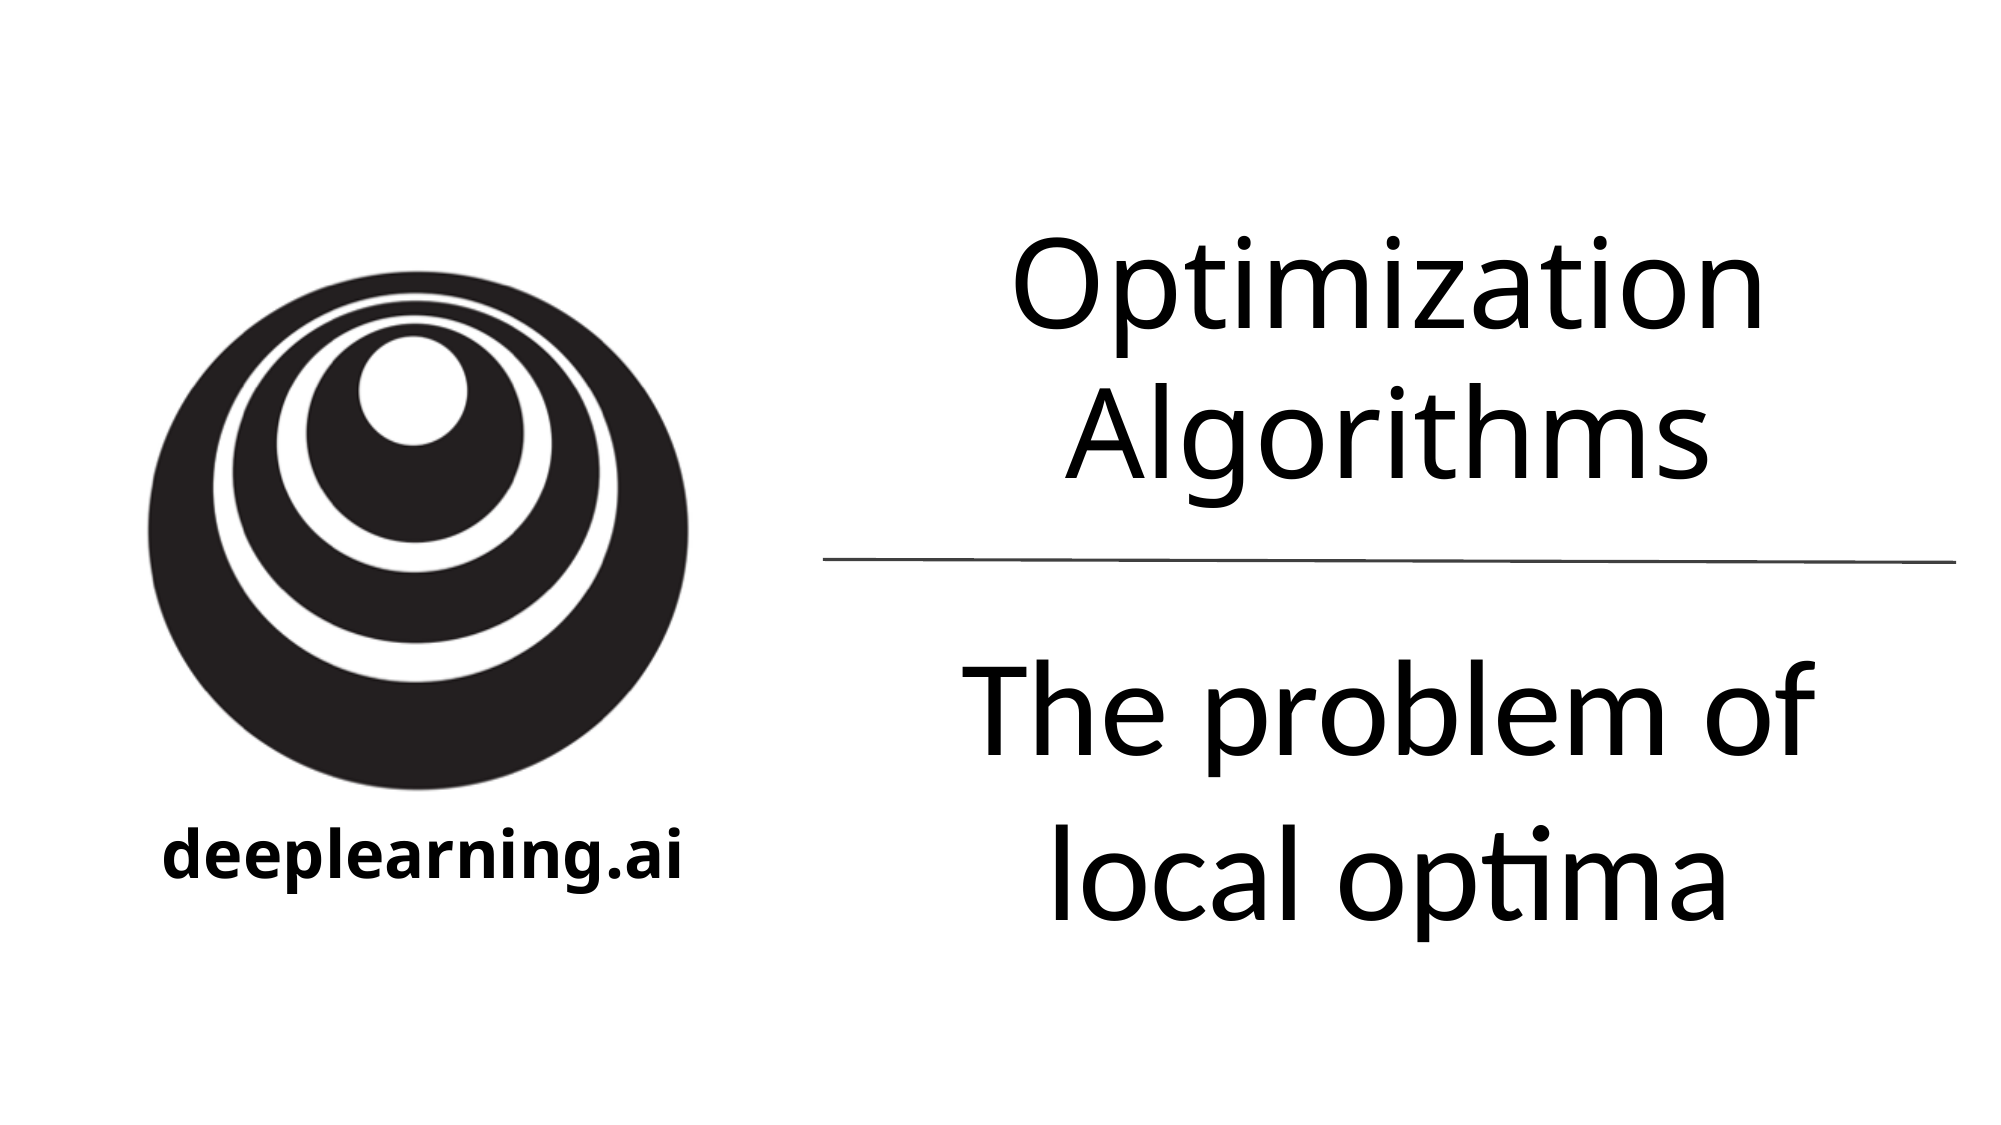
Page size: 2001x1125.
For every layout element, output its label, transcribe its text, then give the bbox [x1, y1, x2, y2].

text_box deeplearning.ai [56, 768, 790, 901]
title Optimization Algorithms [929, 194, 1850, 512]
text_box The problem of local optima [793, 610, 1986, 956]
picture [108, 234, 739, 768]
